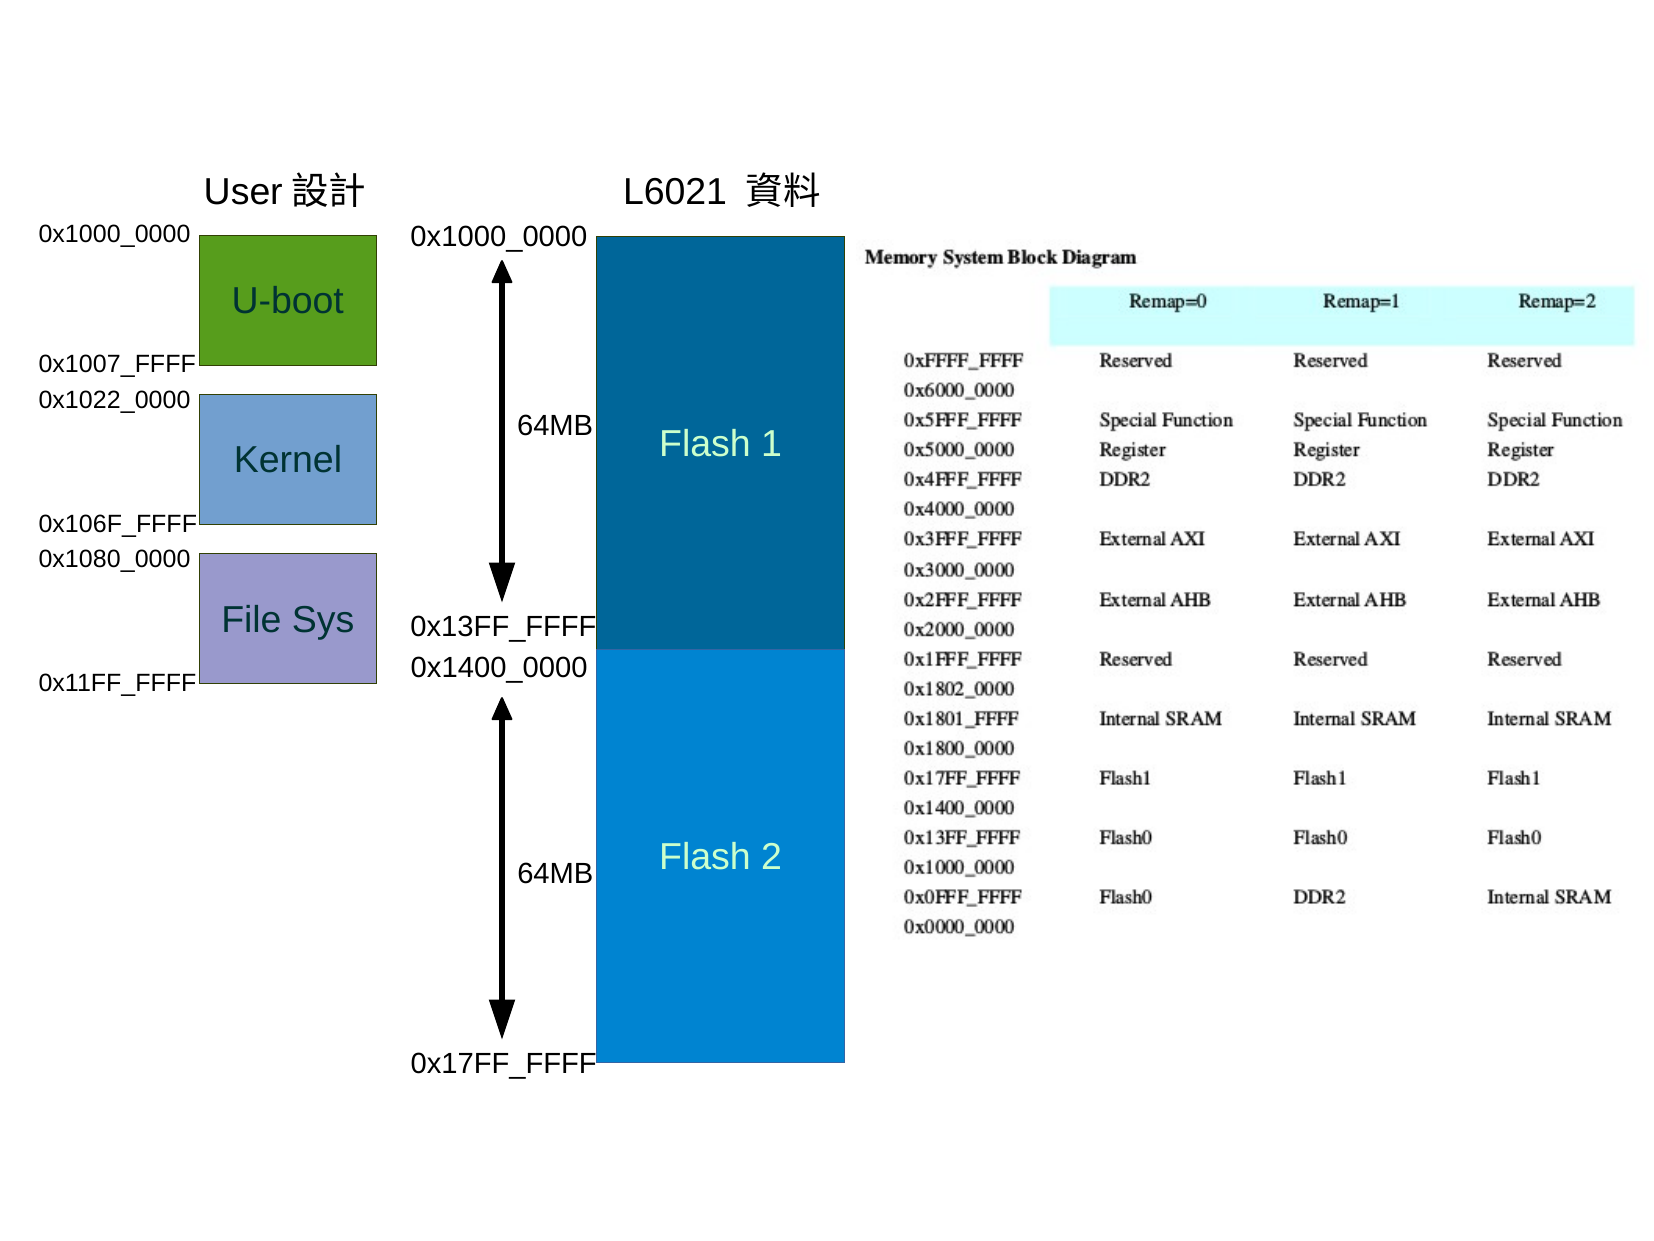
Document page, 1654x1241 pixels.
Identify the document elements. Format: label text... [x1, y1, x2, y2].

text_box Flash 2 [596, 649, 845, 1063]
text_box 0x1000_0000 [395, 212, 603, 261]
text_box 64MB [502, 850, 609, 898]
text_box File Sys [199, 553, 377, 684]
text_box Flash 1 [596, 236, 845, 649]
text_box U-boot [199, 235, 377, 366]
text_box 0x13FF_FFFF [395, 602, 612, 650]
text_box 0x17FF_FFFF [395, 1039, 612, 1087]
text_box 64MB [502, 401, 609, 449]
text_box Kernel [199, 394, 377, 525]
text_box 0x1000_0000 [23, 212, 206, 256]
text_box 0x1080_0000 [23, 537, 206, 581]
text_box L6021 資料 [608, 153, 836, 213]
text_box 0x1007_FFFF [23, 342, 211, 386]
text_box 0x1022_0000 [23, 378, 206, 422]
text_box User設計 [189, 153, 382, 213]
text_box 0x11FF_FFFF [23, 661, 214, 705]
picture [856, 239, 1649, 957]
text_box 0x1400_0000 [395, 643, 603, 692]
text_box 0x106F_FFFF [23, 502, 213, 546]
